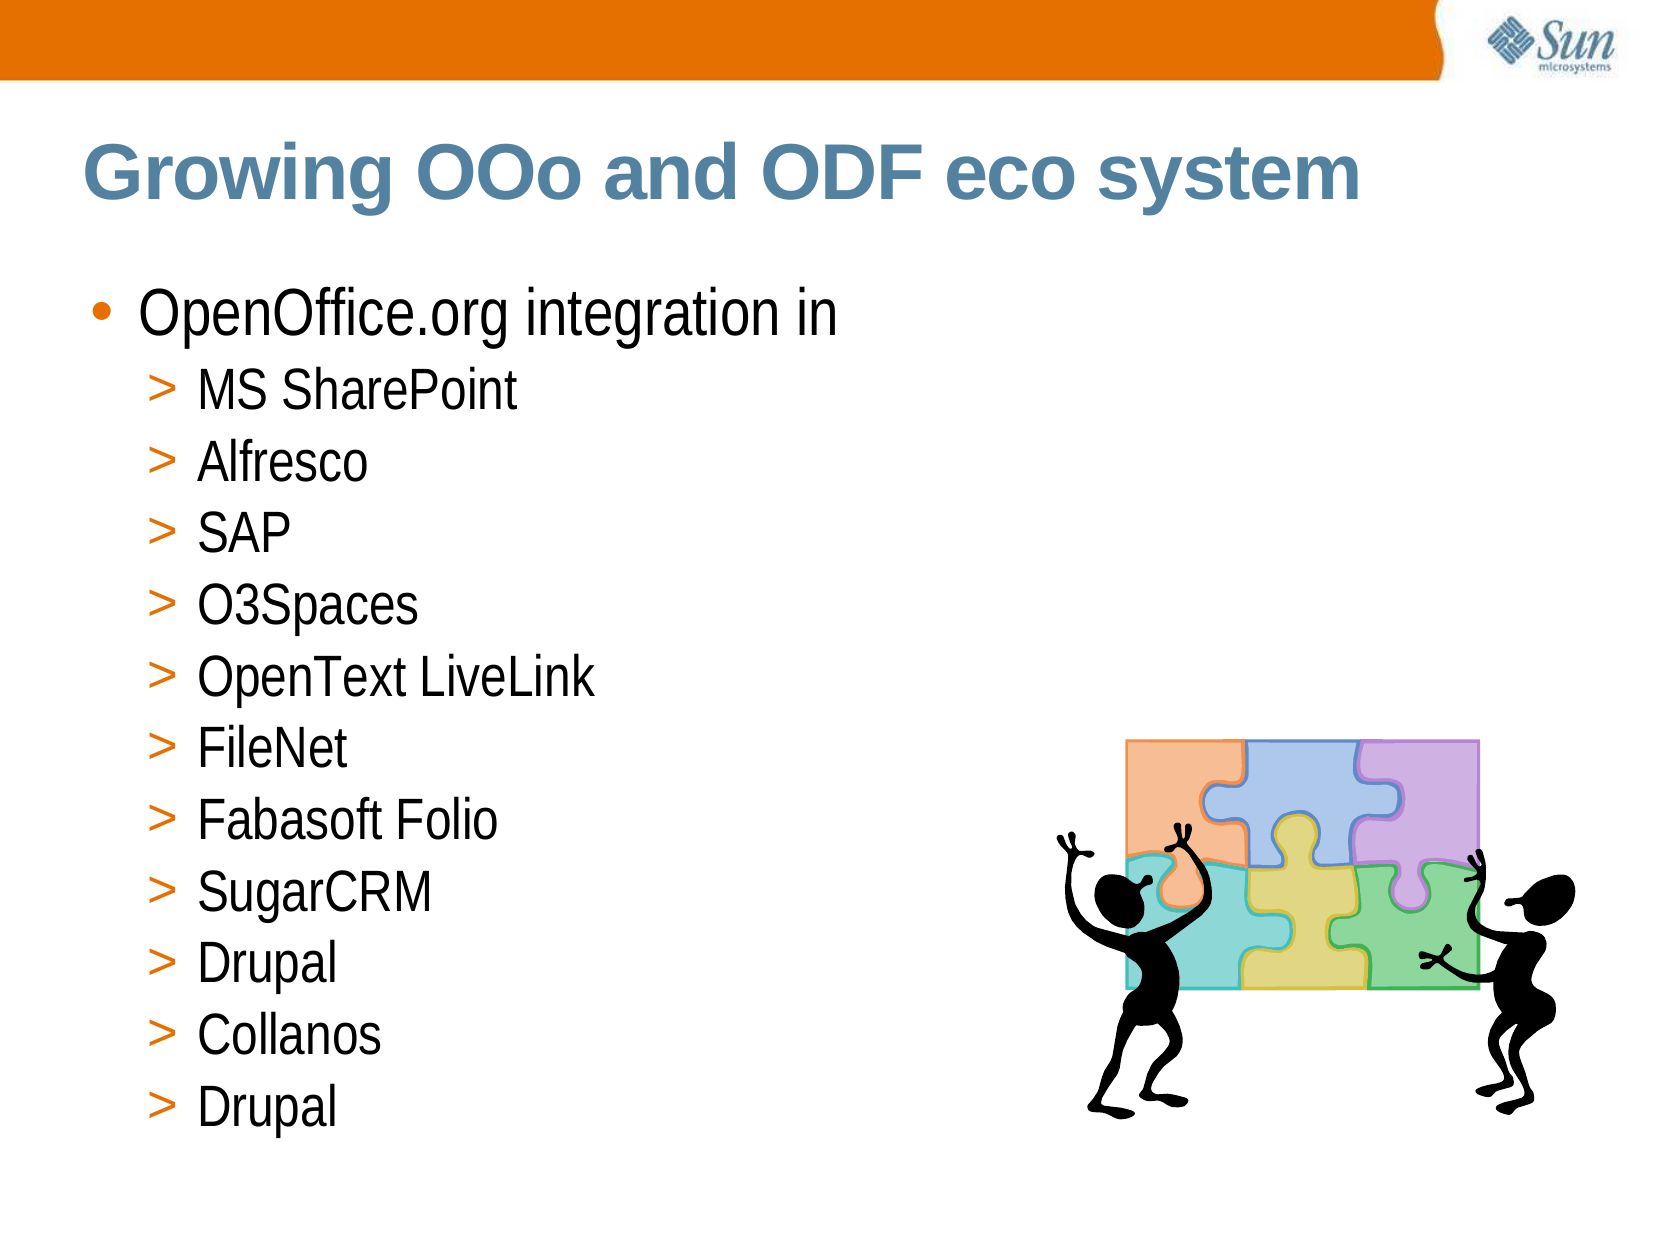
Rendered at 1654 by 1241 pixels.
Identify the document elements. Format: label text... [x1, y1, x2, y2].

title Growing OOo and ODF eco system [82, 135, 1585, 251]
list OpenOffice.org integration in MS SharePoint Alfresco SAP O3Spaces OpenText LiveLink FileNet Fabasoft Folio SugarCRM Drupal Collanos Drupal [71, 283, 1545, 1150]
picture [1055, 738, 1577, 1121]
picture [0, 0, 1654, 83]
